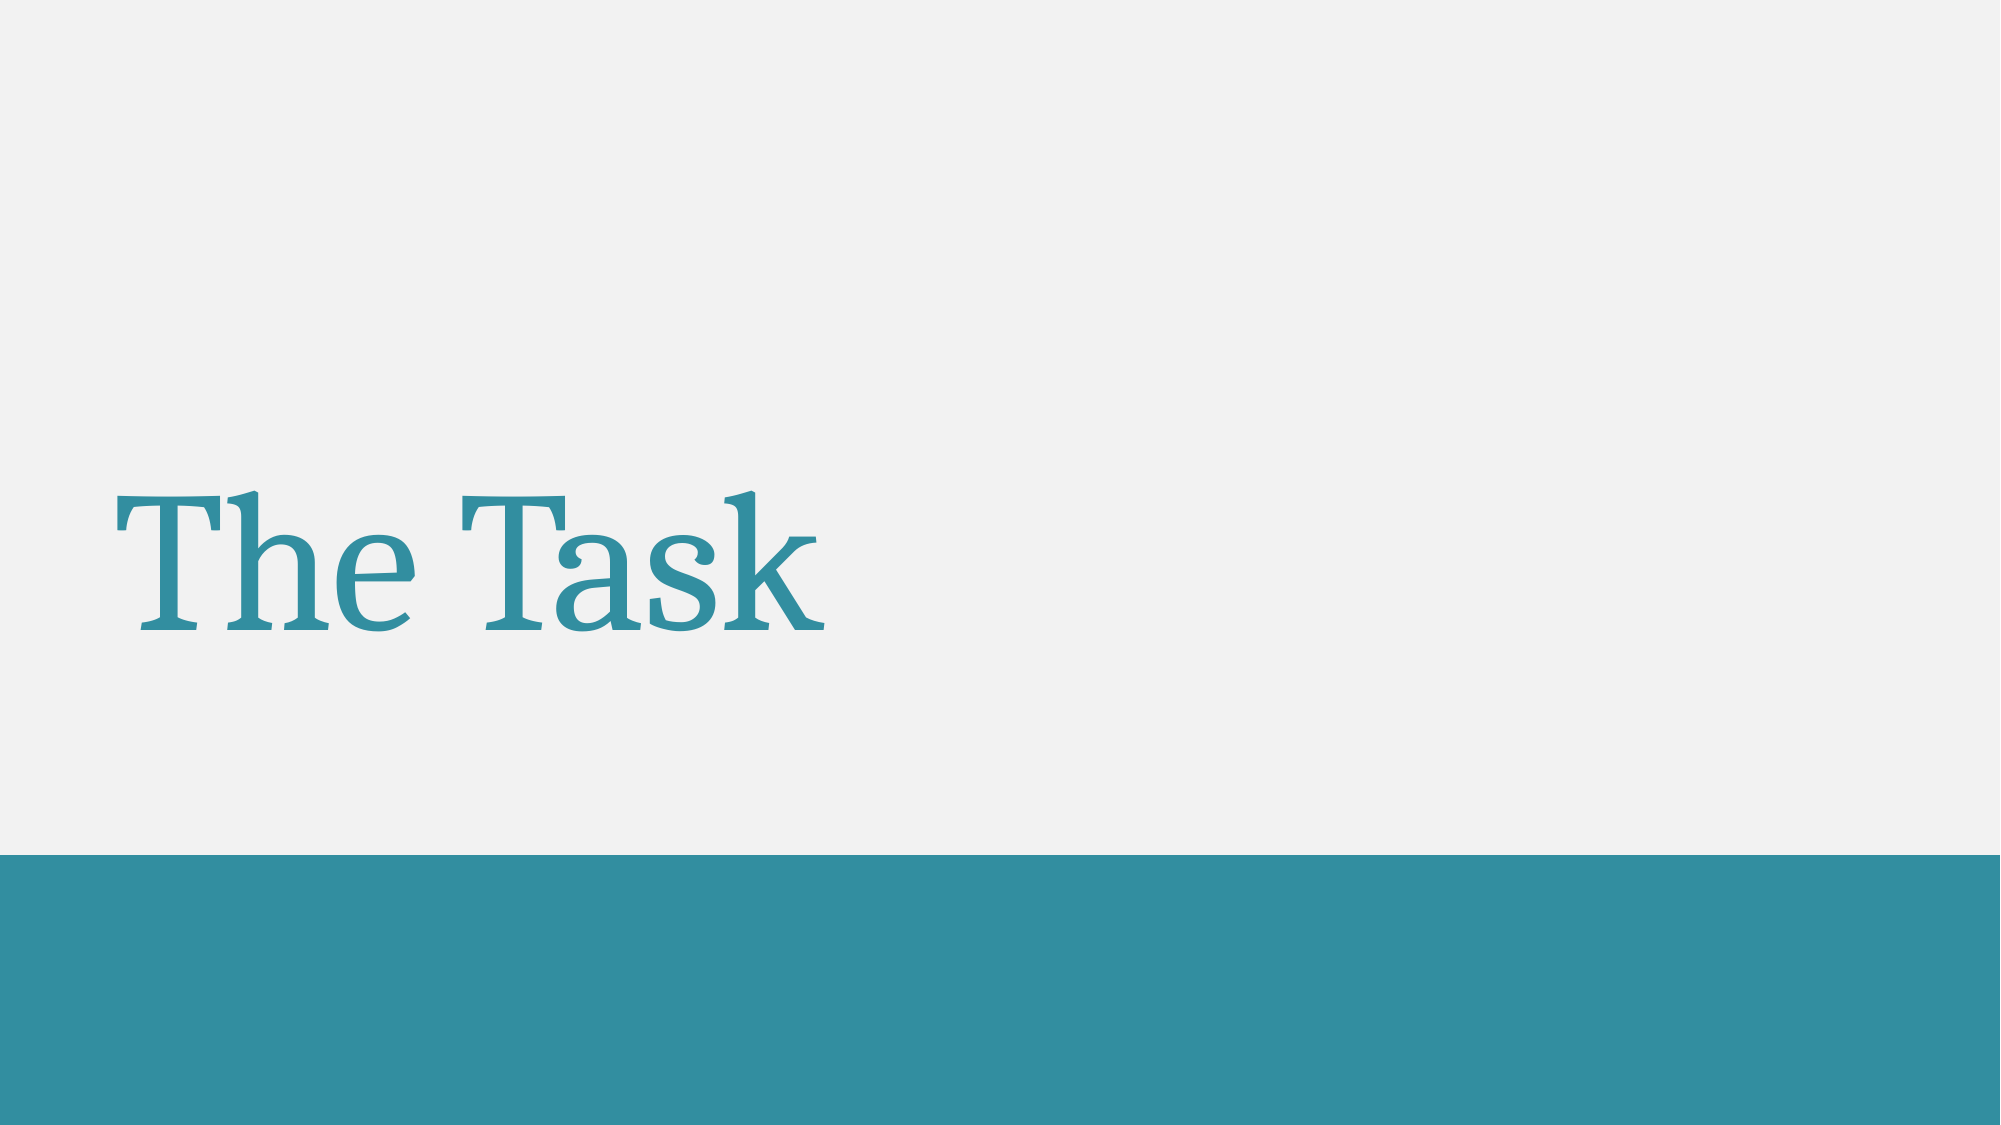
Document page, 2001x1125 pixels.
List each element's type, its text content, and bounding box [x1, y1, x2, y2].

text_box [0, 0, 2000, 1125]
title The Task [98, 126, 1624, 803]
